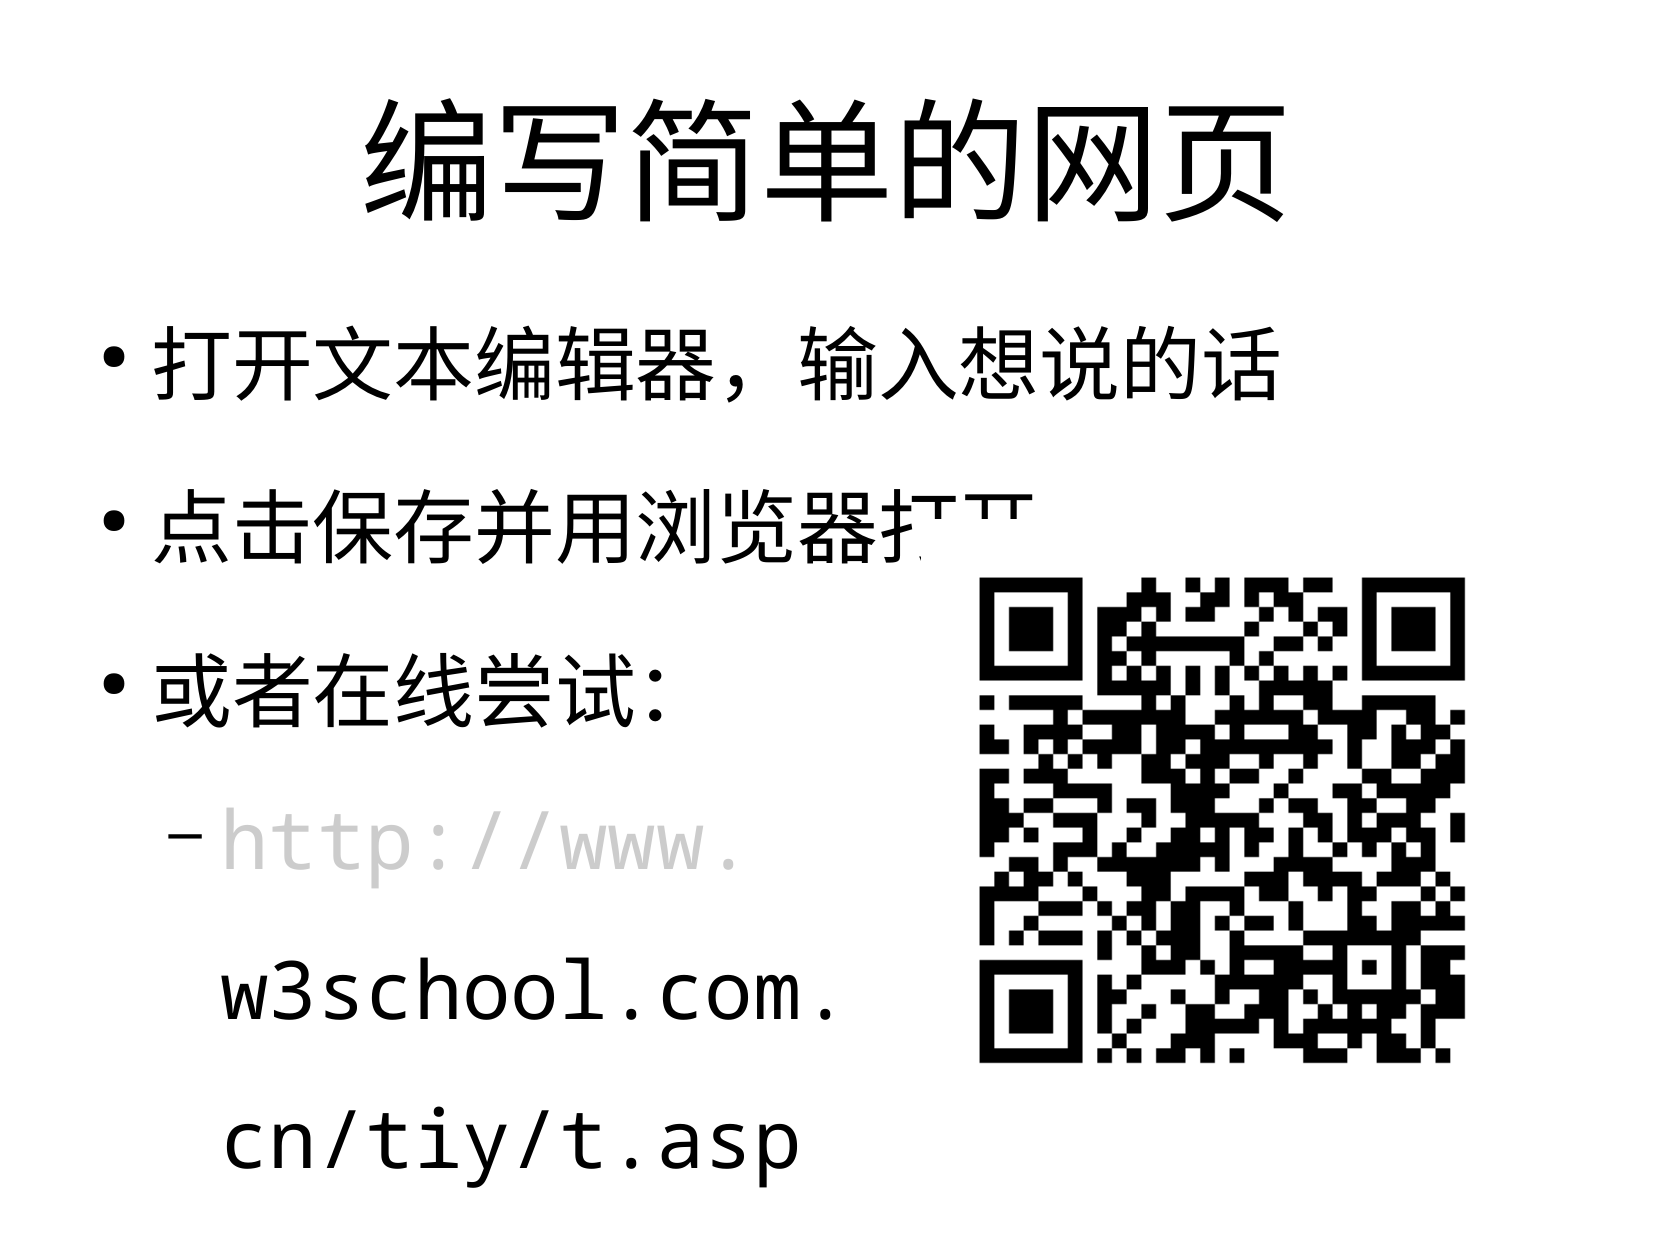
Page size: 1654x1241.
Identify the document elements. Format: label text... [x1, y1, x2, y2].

title 编写简单的网页 [82, 49, 1571, 257]
picture [921, 519, 1524, 1123]
list 打开文本编辑器，输入想说的话 点击保存并用浏览器打开 或者在线尝试： http://www. w3school.com. cn/tiy/t.asp [82, 283, 1571, 1193]
